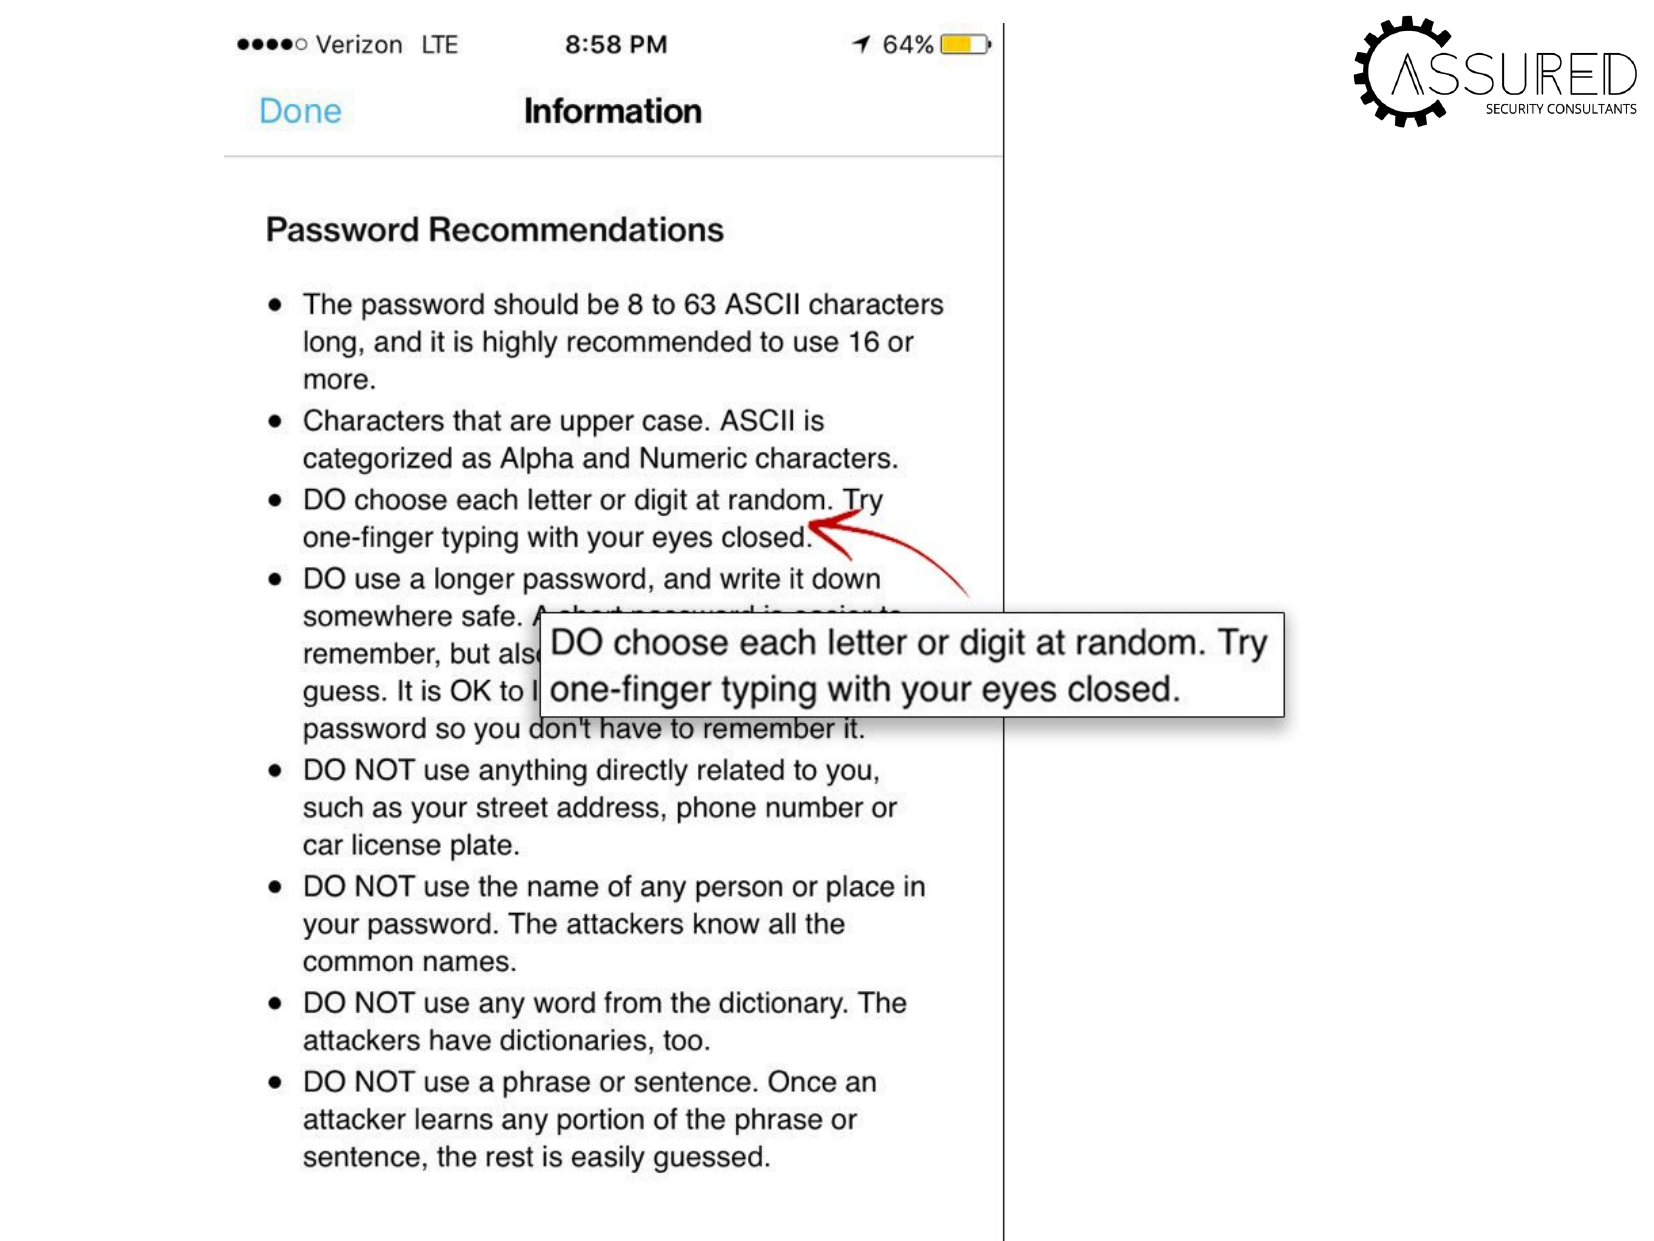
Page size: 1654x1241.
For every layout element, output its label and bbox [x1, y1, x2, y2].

picture [224, 23, 1300, 1241]
picture [1346, 11, 1642, 131]
